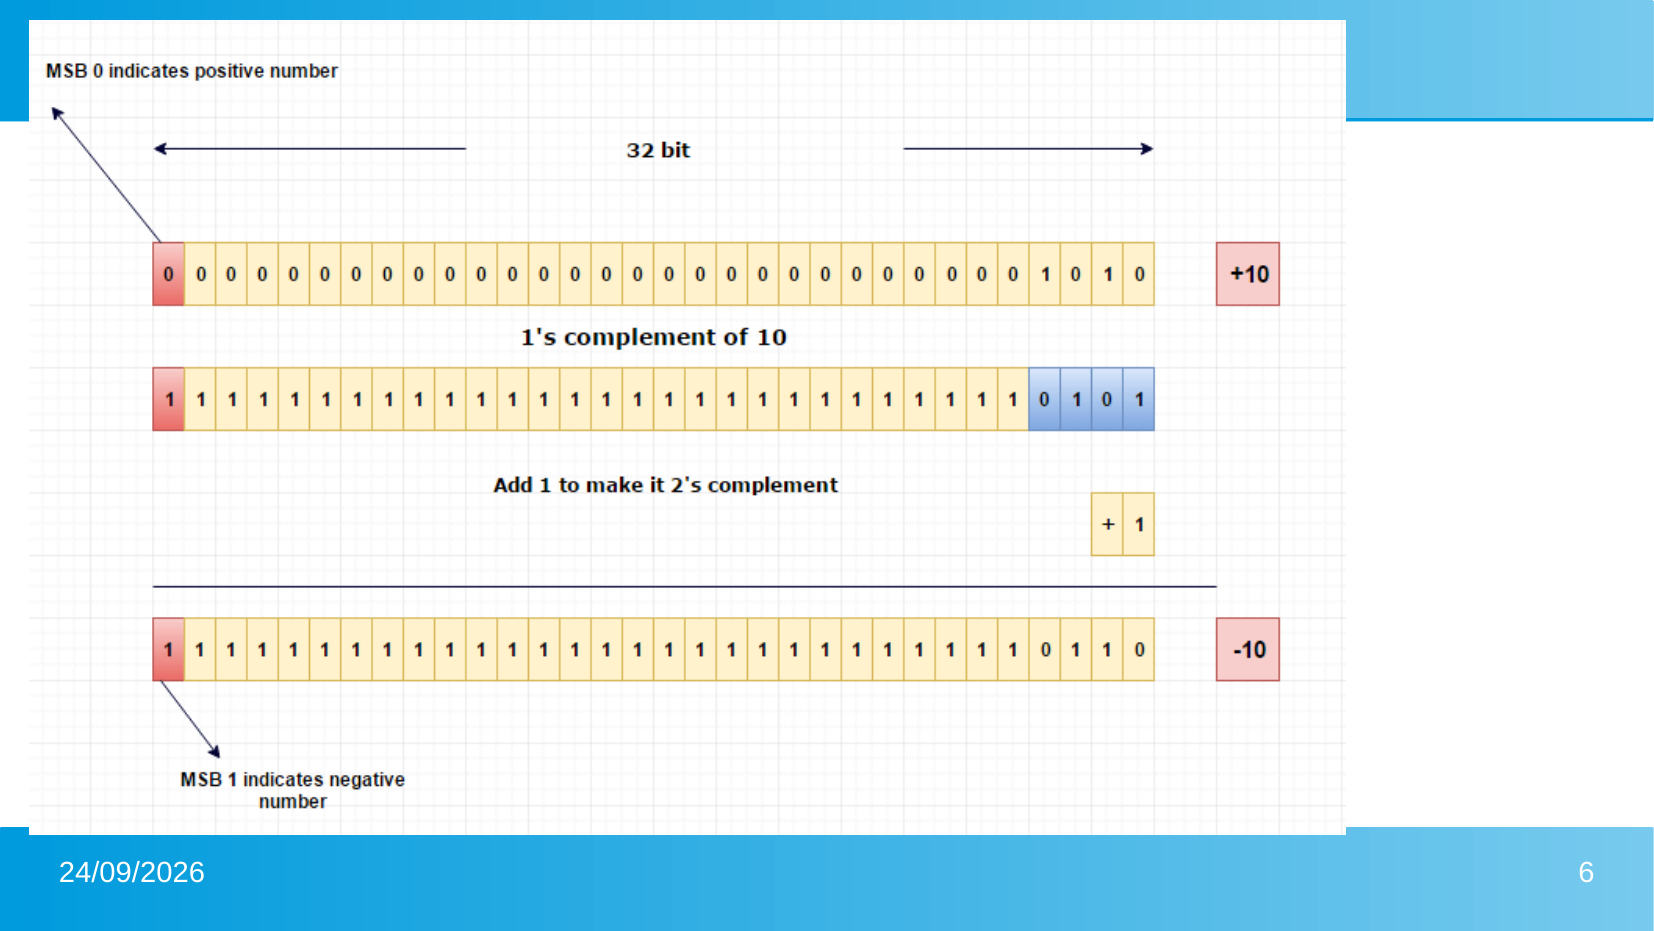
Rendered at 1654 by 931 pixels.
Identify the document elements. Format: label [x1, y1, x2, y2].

picture [29, 20, 1346, 835]
